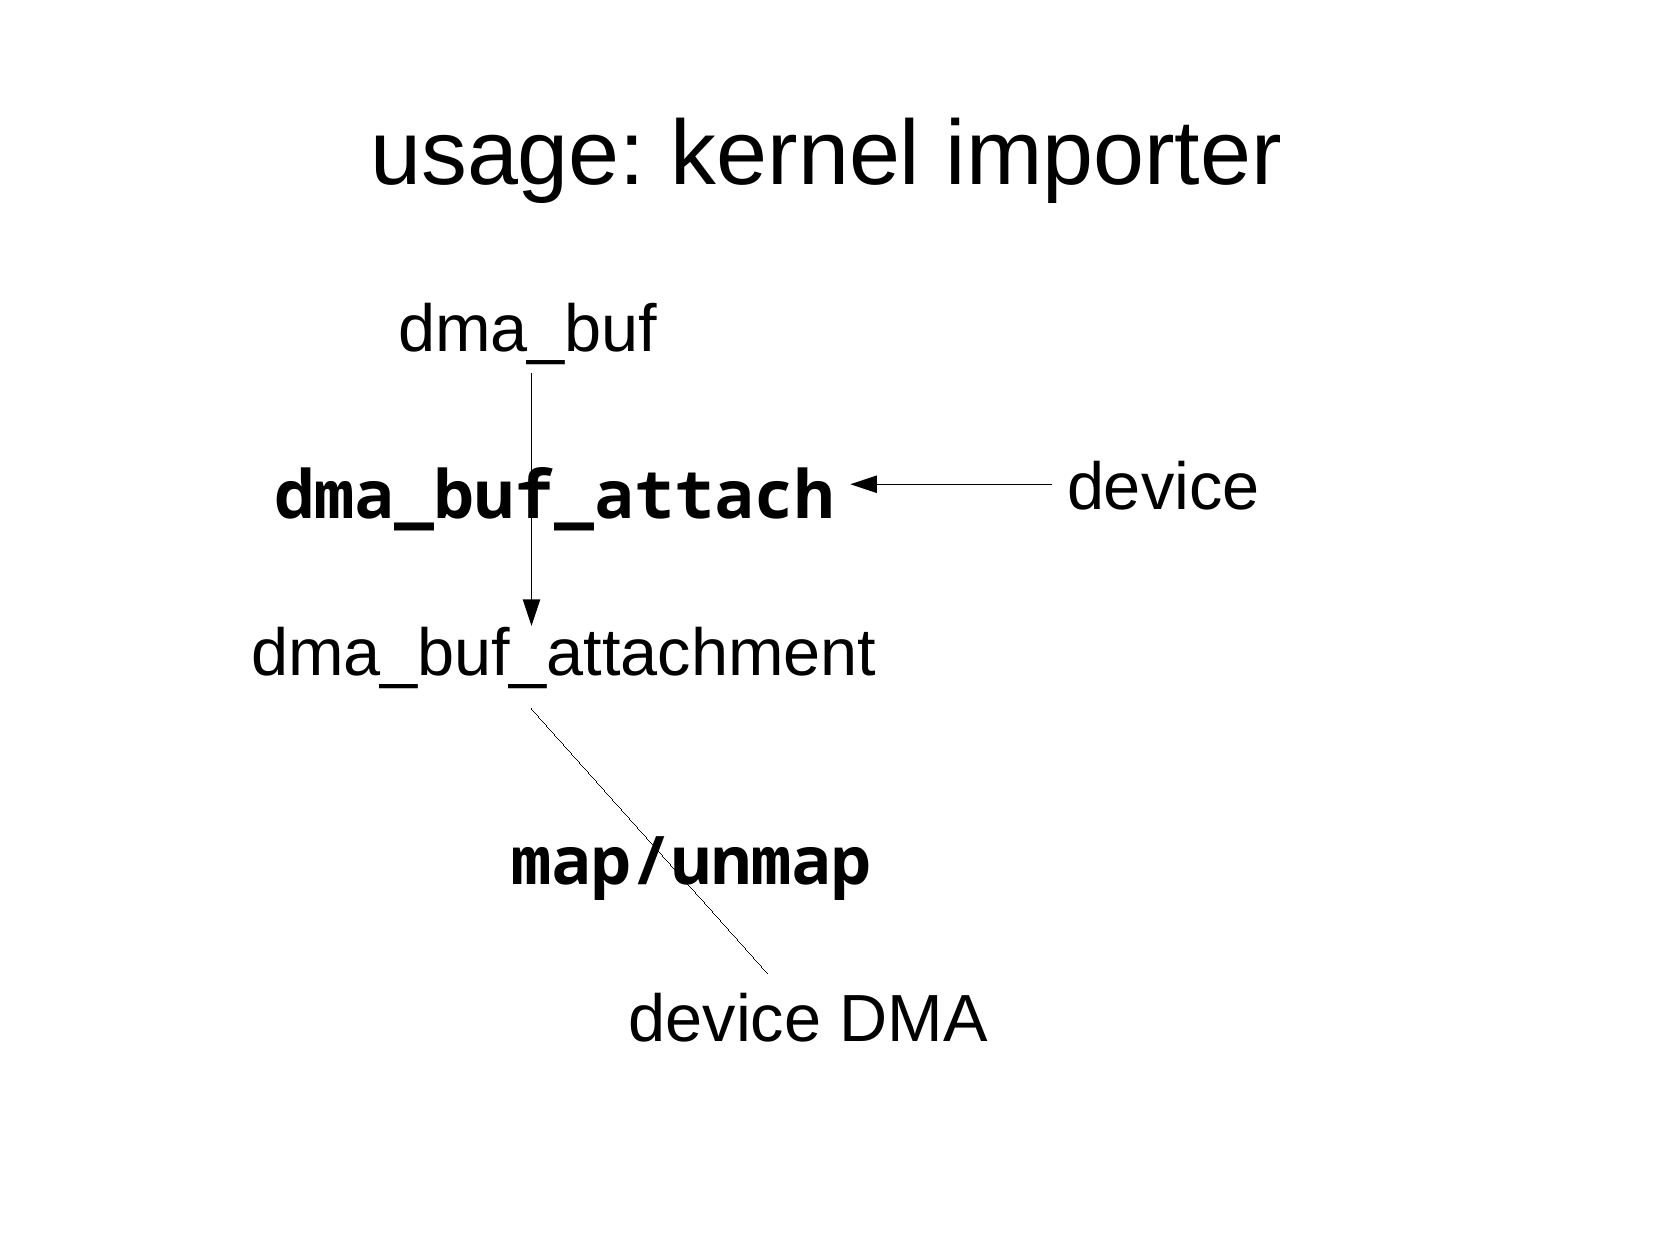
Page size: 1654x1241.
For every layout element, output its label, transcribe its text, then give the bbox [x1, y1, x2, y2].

text_box device DMA [614, 973, 1004, 1063]
title usage: kernel importer [82, 49, 1571, 257]
text_box dma_buf [383, 283, 674, 374]
text_box device [1052, 441, 1276, 532]
text_box dma_buf_attach [259, 439, 850, 532]
text_box map/unmap [496, 805, 886, 898]
text_box dma_buf_attachment [236, 607, 895, 697]
